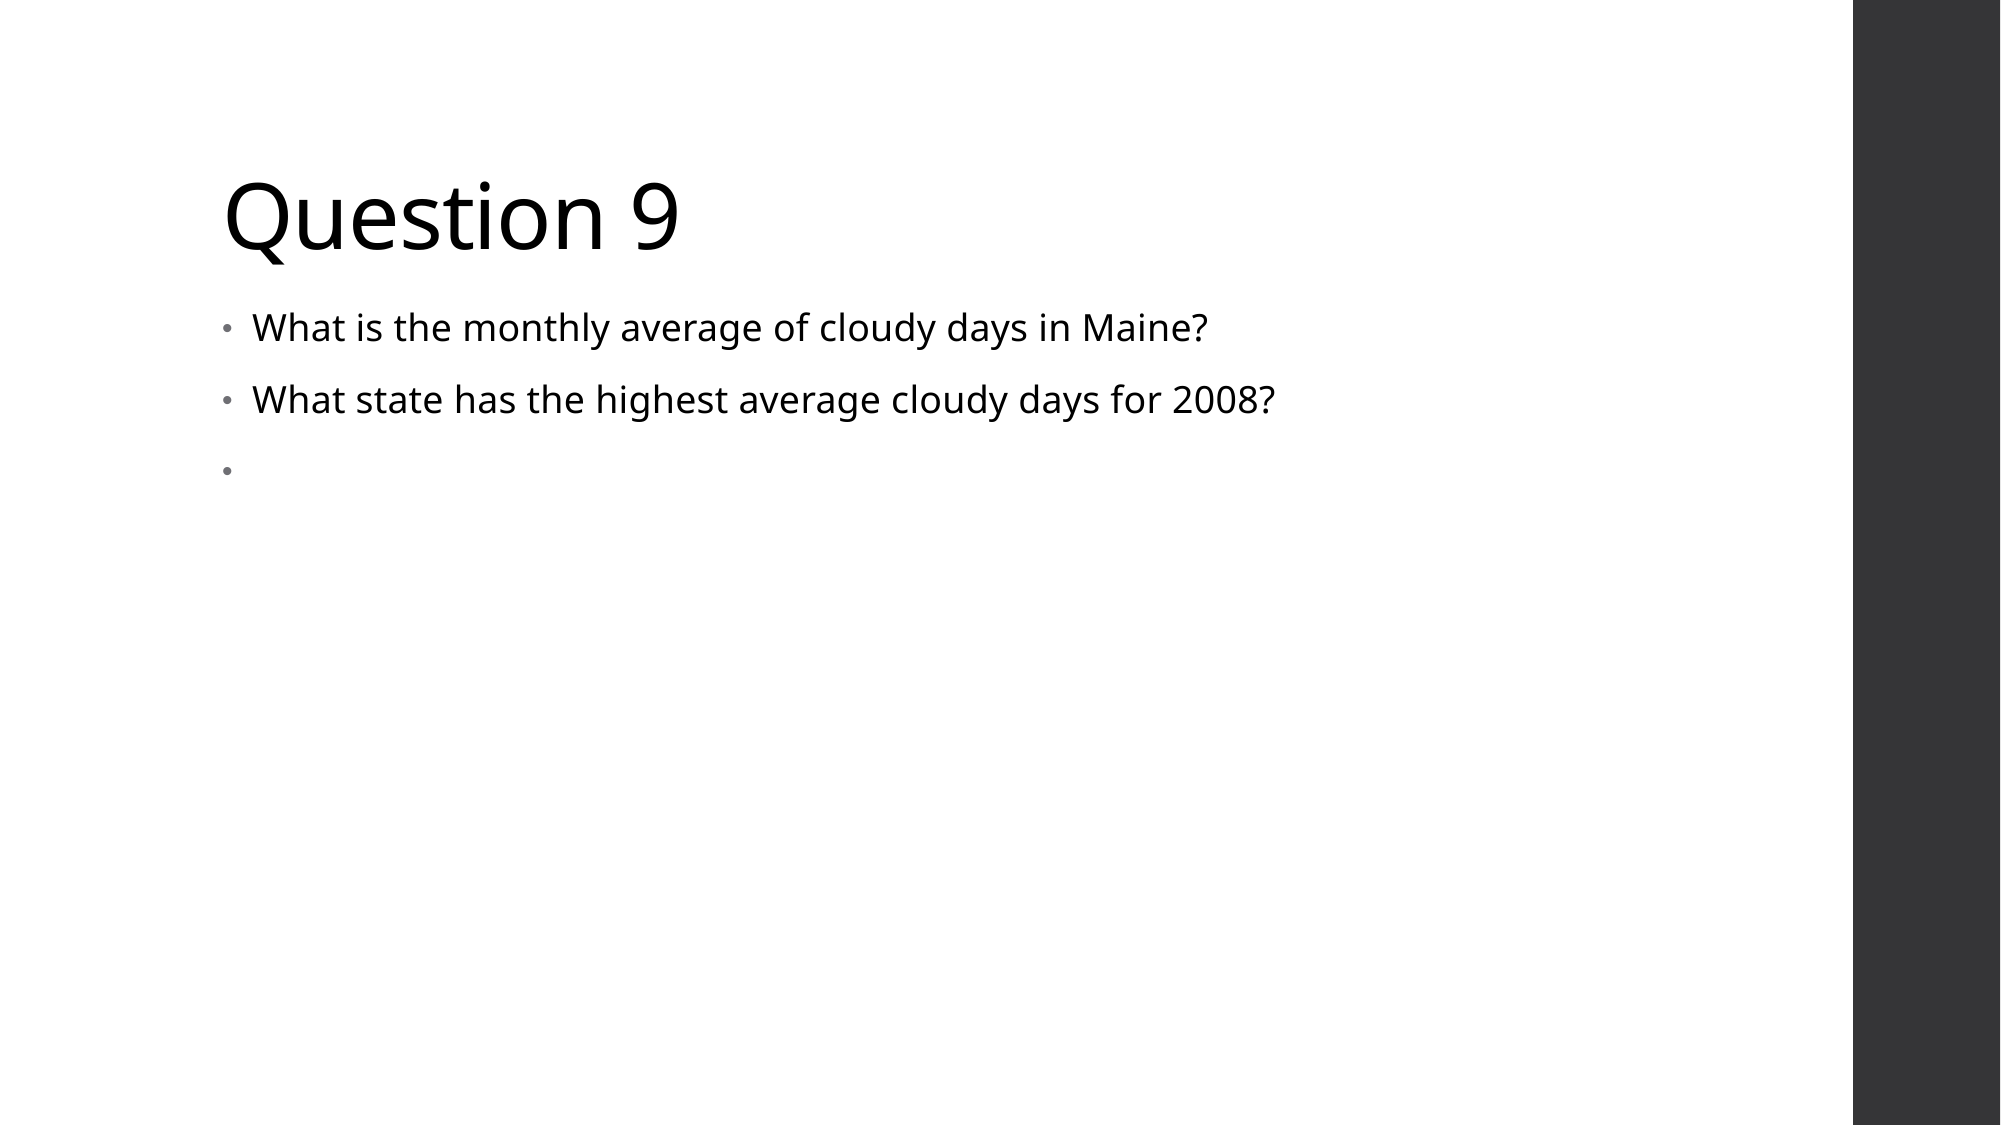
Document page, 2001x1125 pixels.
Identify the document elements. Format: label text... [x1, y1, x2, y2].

title Question 9 [206, 60, 1797, 278]
list What is the monthly average of cloudy days in Maine? What state has the highest average cloudy days for 2008? [206, 299, 1617, 1014]
